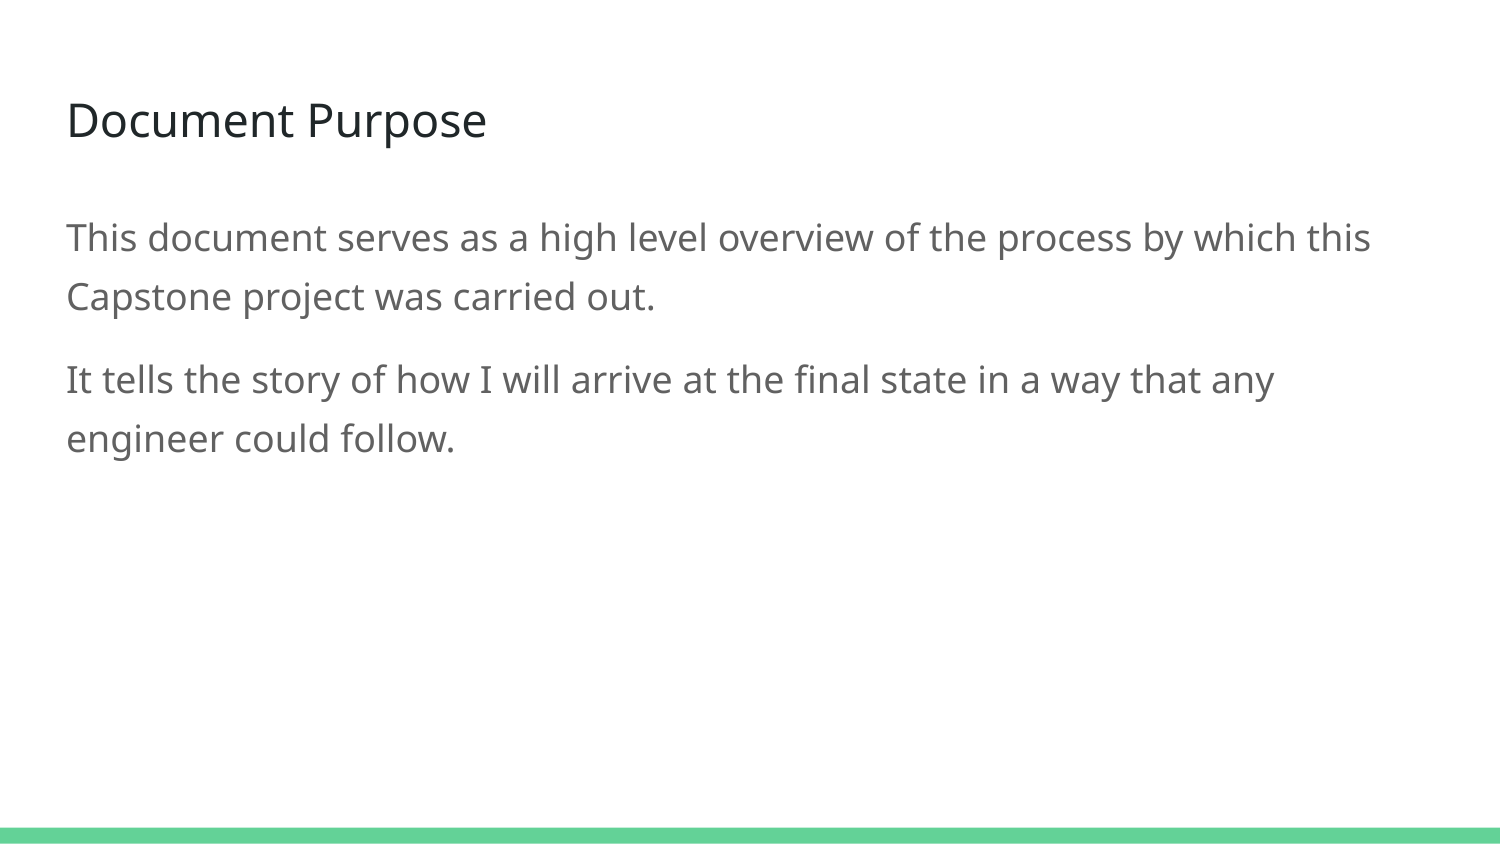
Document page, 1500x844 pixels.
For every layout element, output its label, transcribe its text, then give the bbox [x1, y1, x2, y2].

list This document serves as a high level overview of the process by which this Capstone project was carried out. It tells the story of how I will arrive at the final state in a way that any engineer could follow. [51, 189, 1449, 750]
title Document Purpose [51, 72, 1449, 167]
